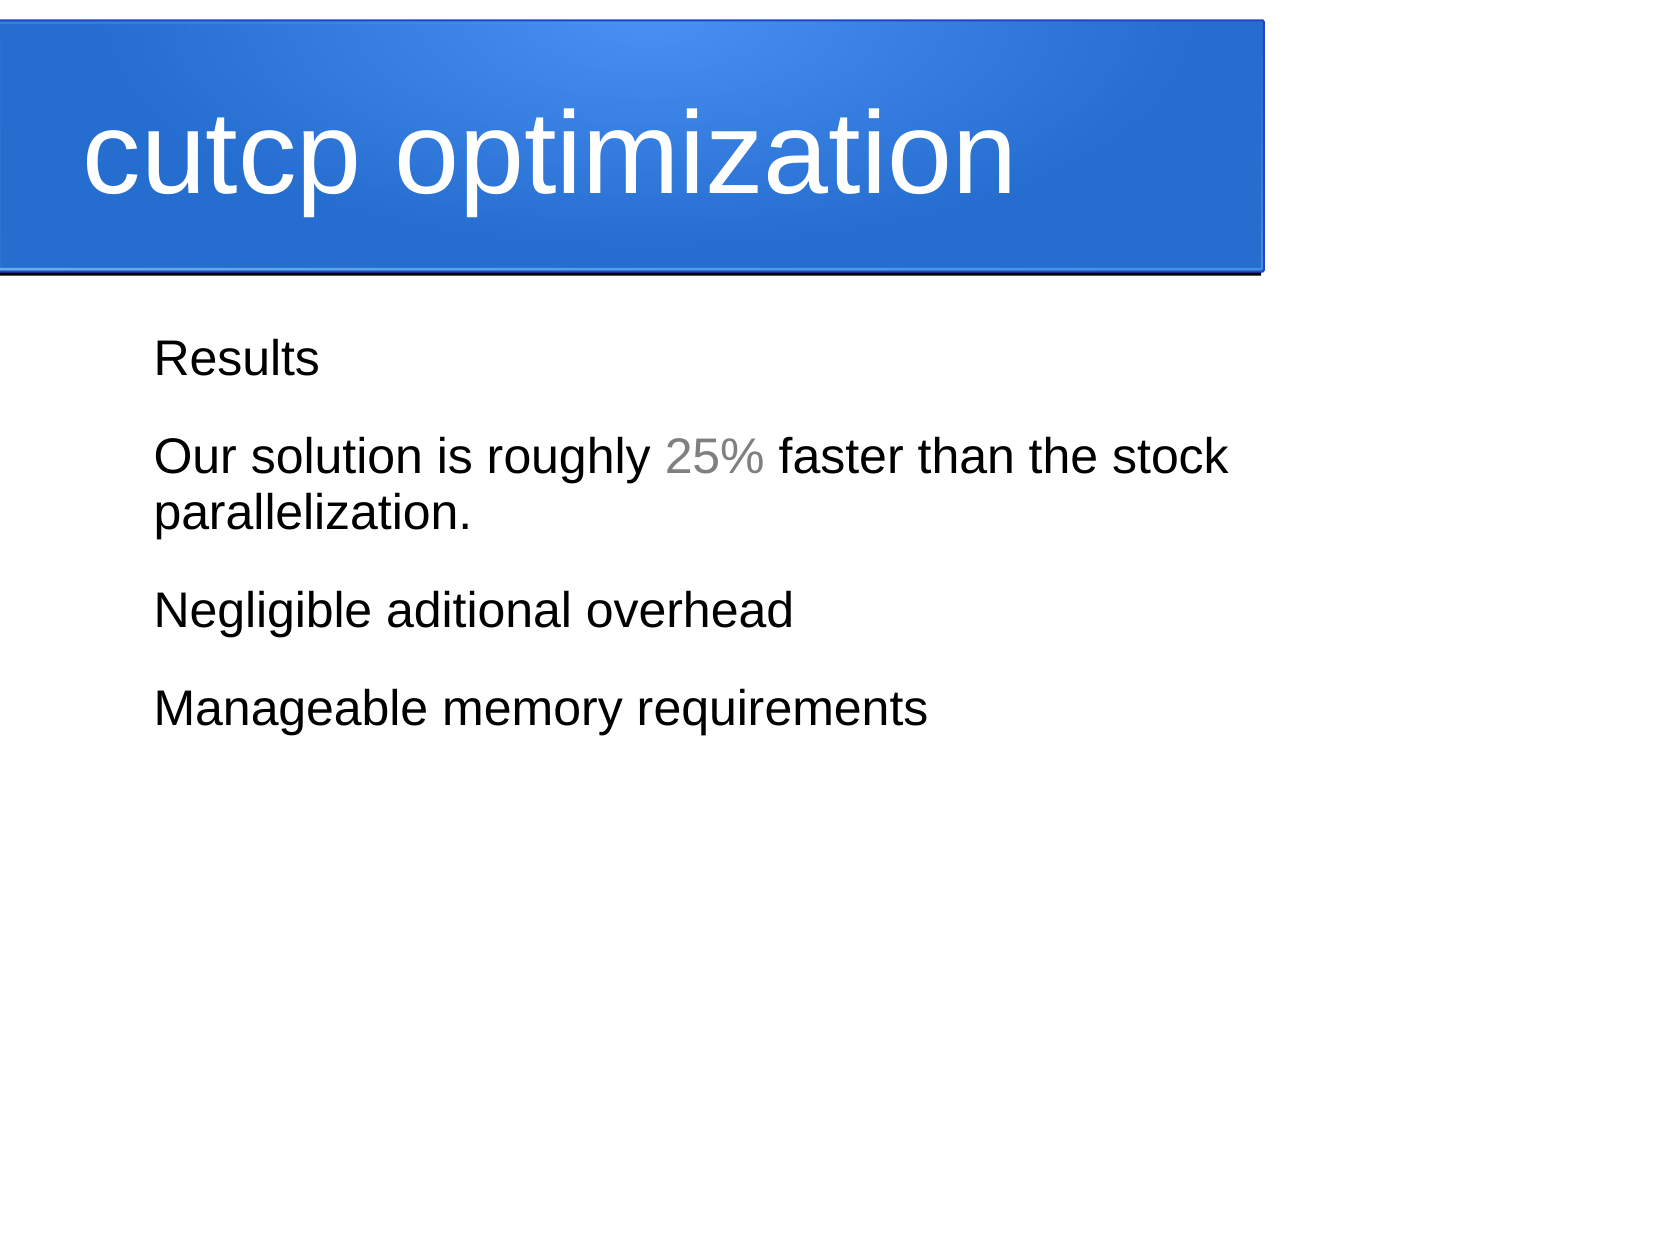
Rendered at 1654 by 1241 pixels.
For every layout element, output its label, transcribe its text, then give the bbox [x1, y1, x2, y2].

list Results Our solution is roughly 25% faster than the stock parallelization. Negligible aditional overhead Manageable memory requirements [82, 330, 1538, 1050]
title cutcp optimization [82, 49, 1250, 257]
